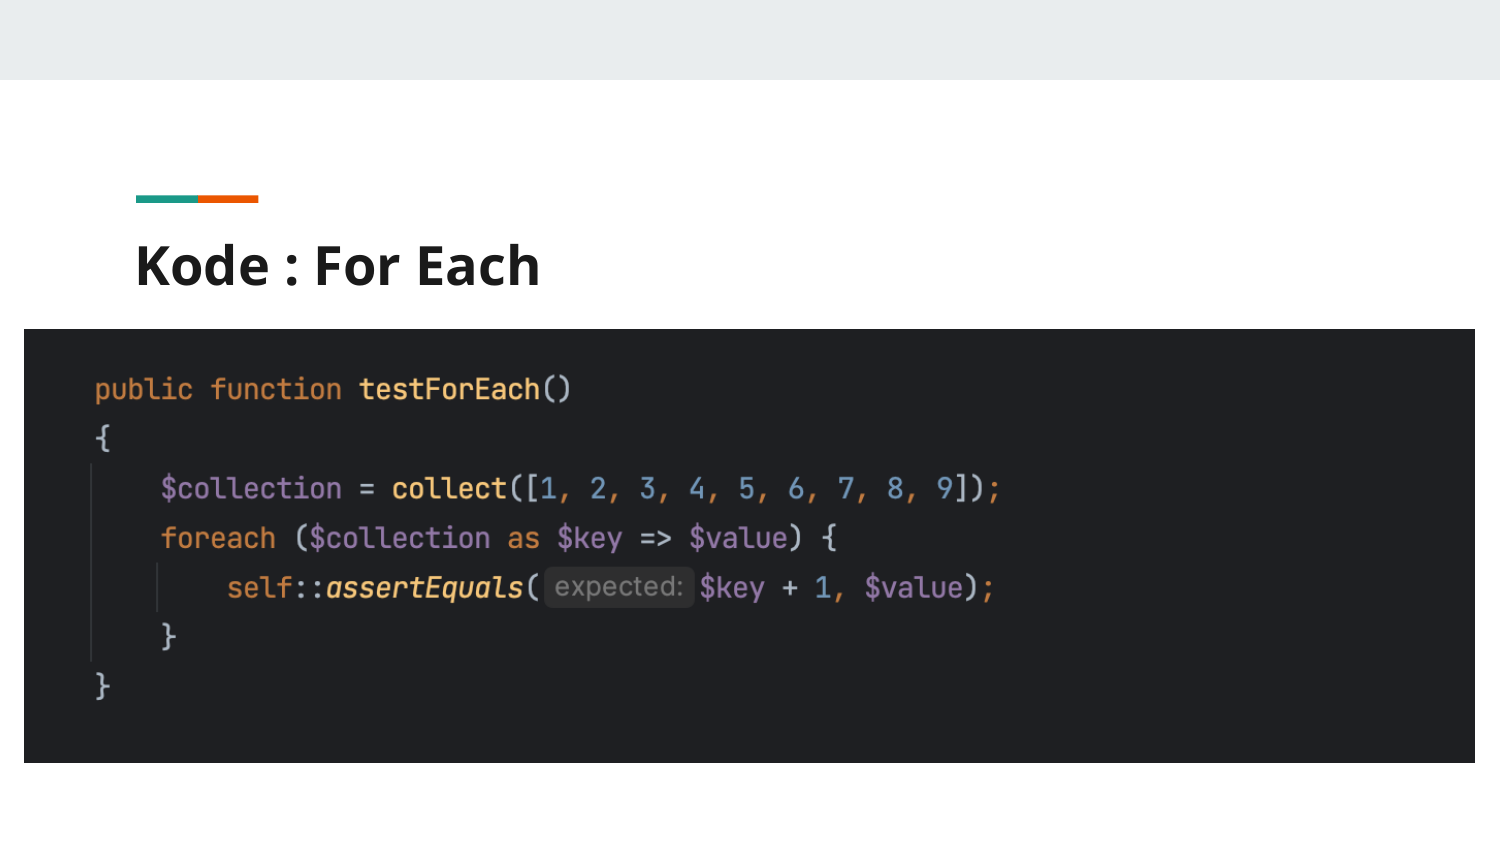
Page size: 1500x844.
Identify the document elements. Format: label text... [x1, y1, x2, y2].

picture [24, 329, 1475, 763]
title Kode : For Each [119, 216, 1381, 305]
